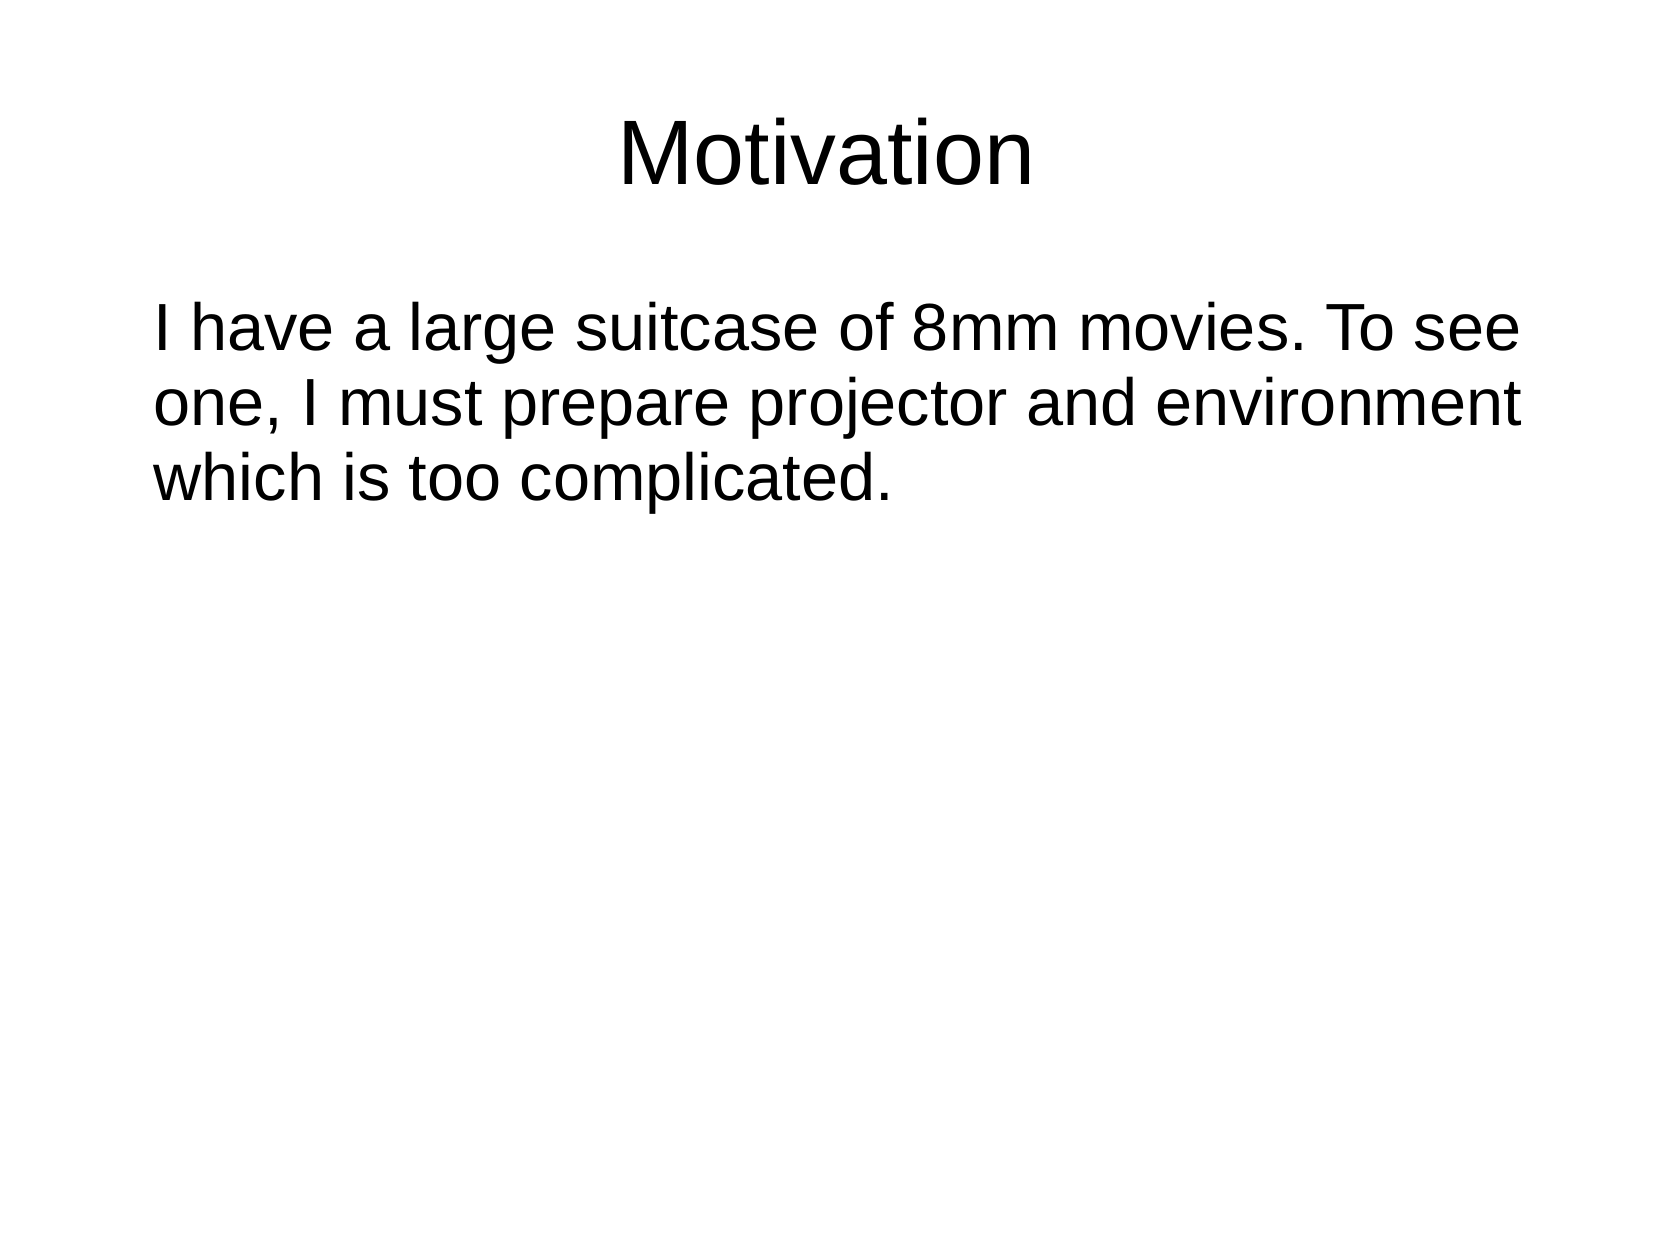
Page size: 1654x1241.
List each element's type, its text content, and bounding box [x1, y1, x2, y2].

title Motivation [82, 49, 1571, 257]
list I have a large suitcase of 8mm movies. To see one, I must prepare projector and environment which is too complicated. [82, 290, 1538, 1010]
